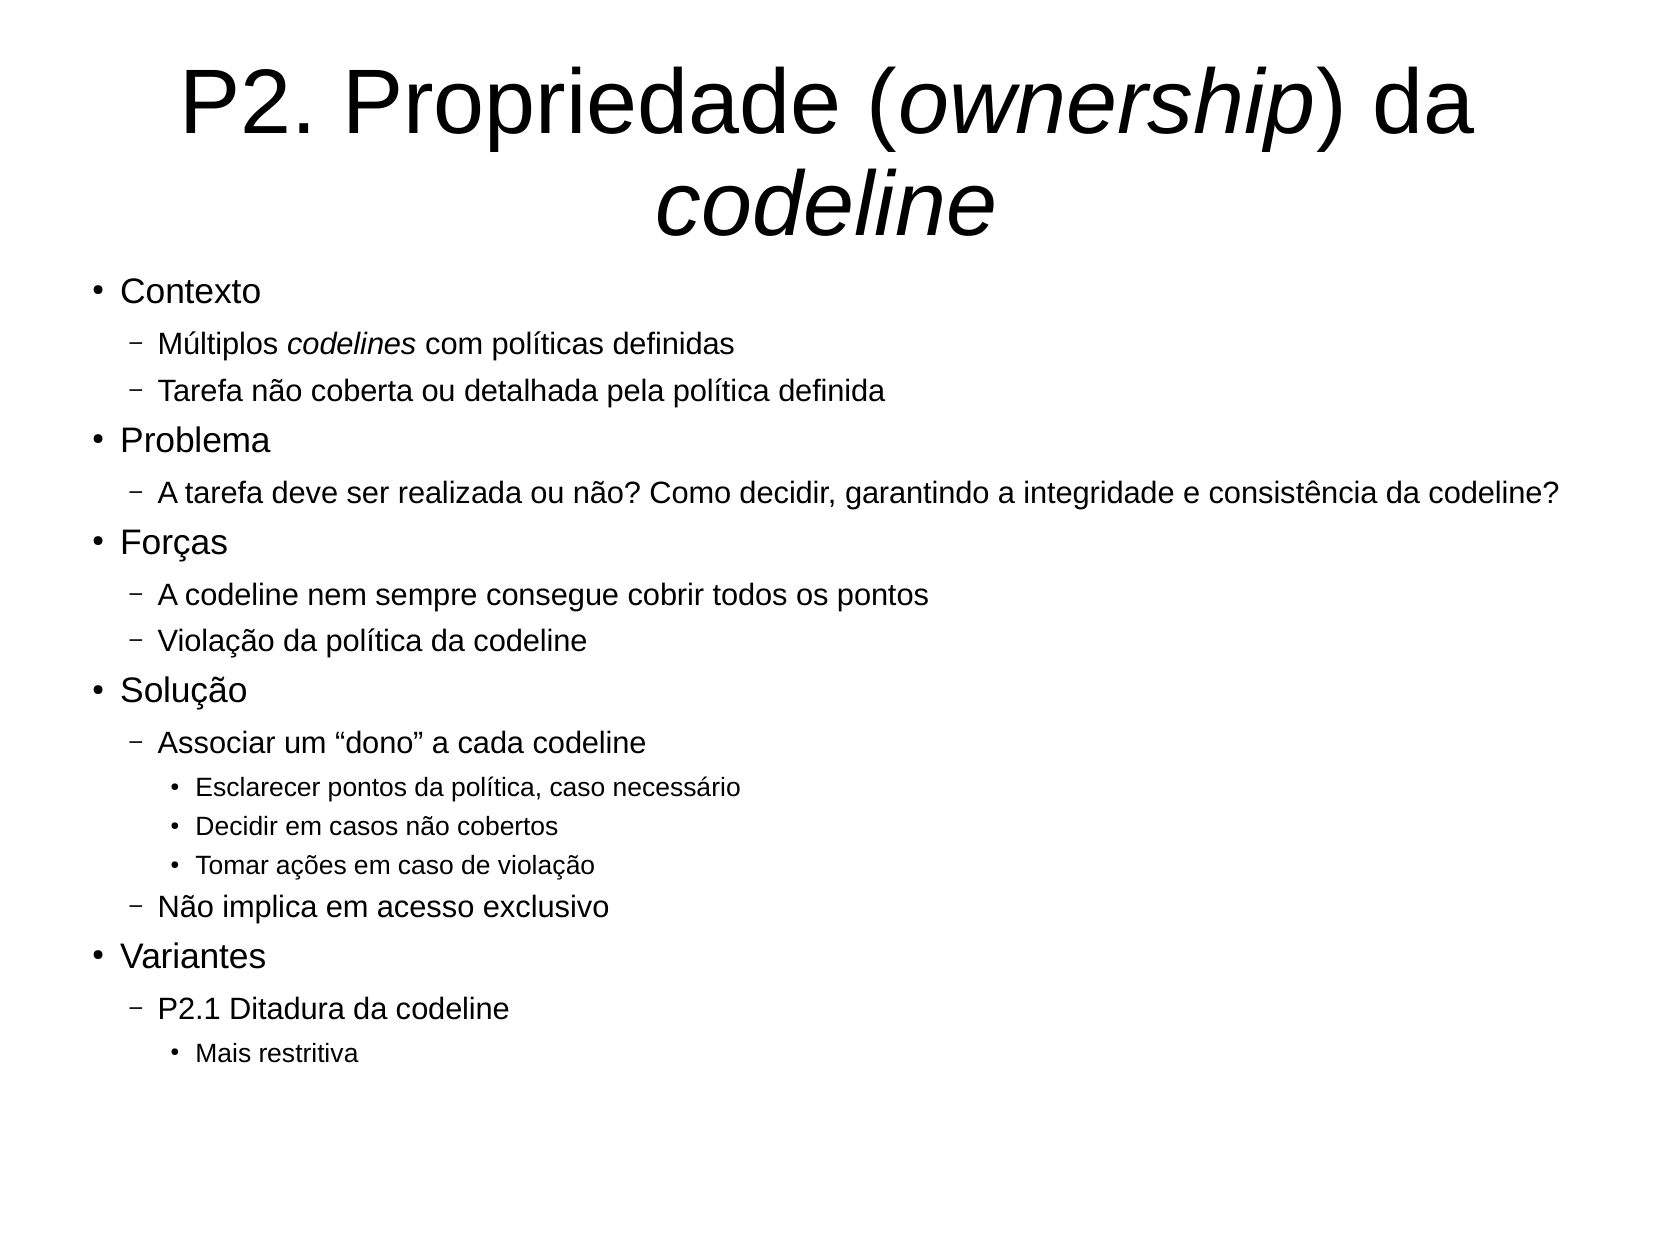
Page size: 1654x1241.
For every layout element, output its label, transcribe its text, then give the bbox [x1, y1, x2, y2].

list Contexto Múltiplos codelines com políticas definidas Tarefa não coberta ou detalhada pela política definida Problema A tarefa deve ser realizada ou não? Como decidir, garantindo a integridade e consistência da codeline? Forças A codeline nem sempre consegue cobrir todos os pontos Violação da política da codeline Solução Associar um “dono” a cada codeline Esclarecer pontos da política, caso necessário Decidir em casos não cobertos Tomar ações em caso de violação Não implica em acesso exclusivo Variantes P2.1 Ditadura da codeline Mais restritiva [82, 271, 1571, 1111]
title P2. Propriedade (ownership) da codeline [82, 49, 1571, 257]
